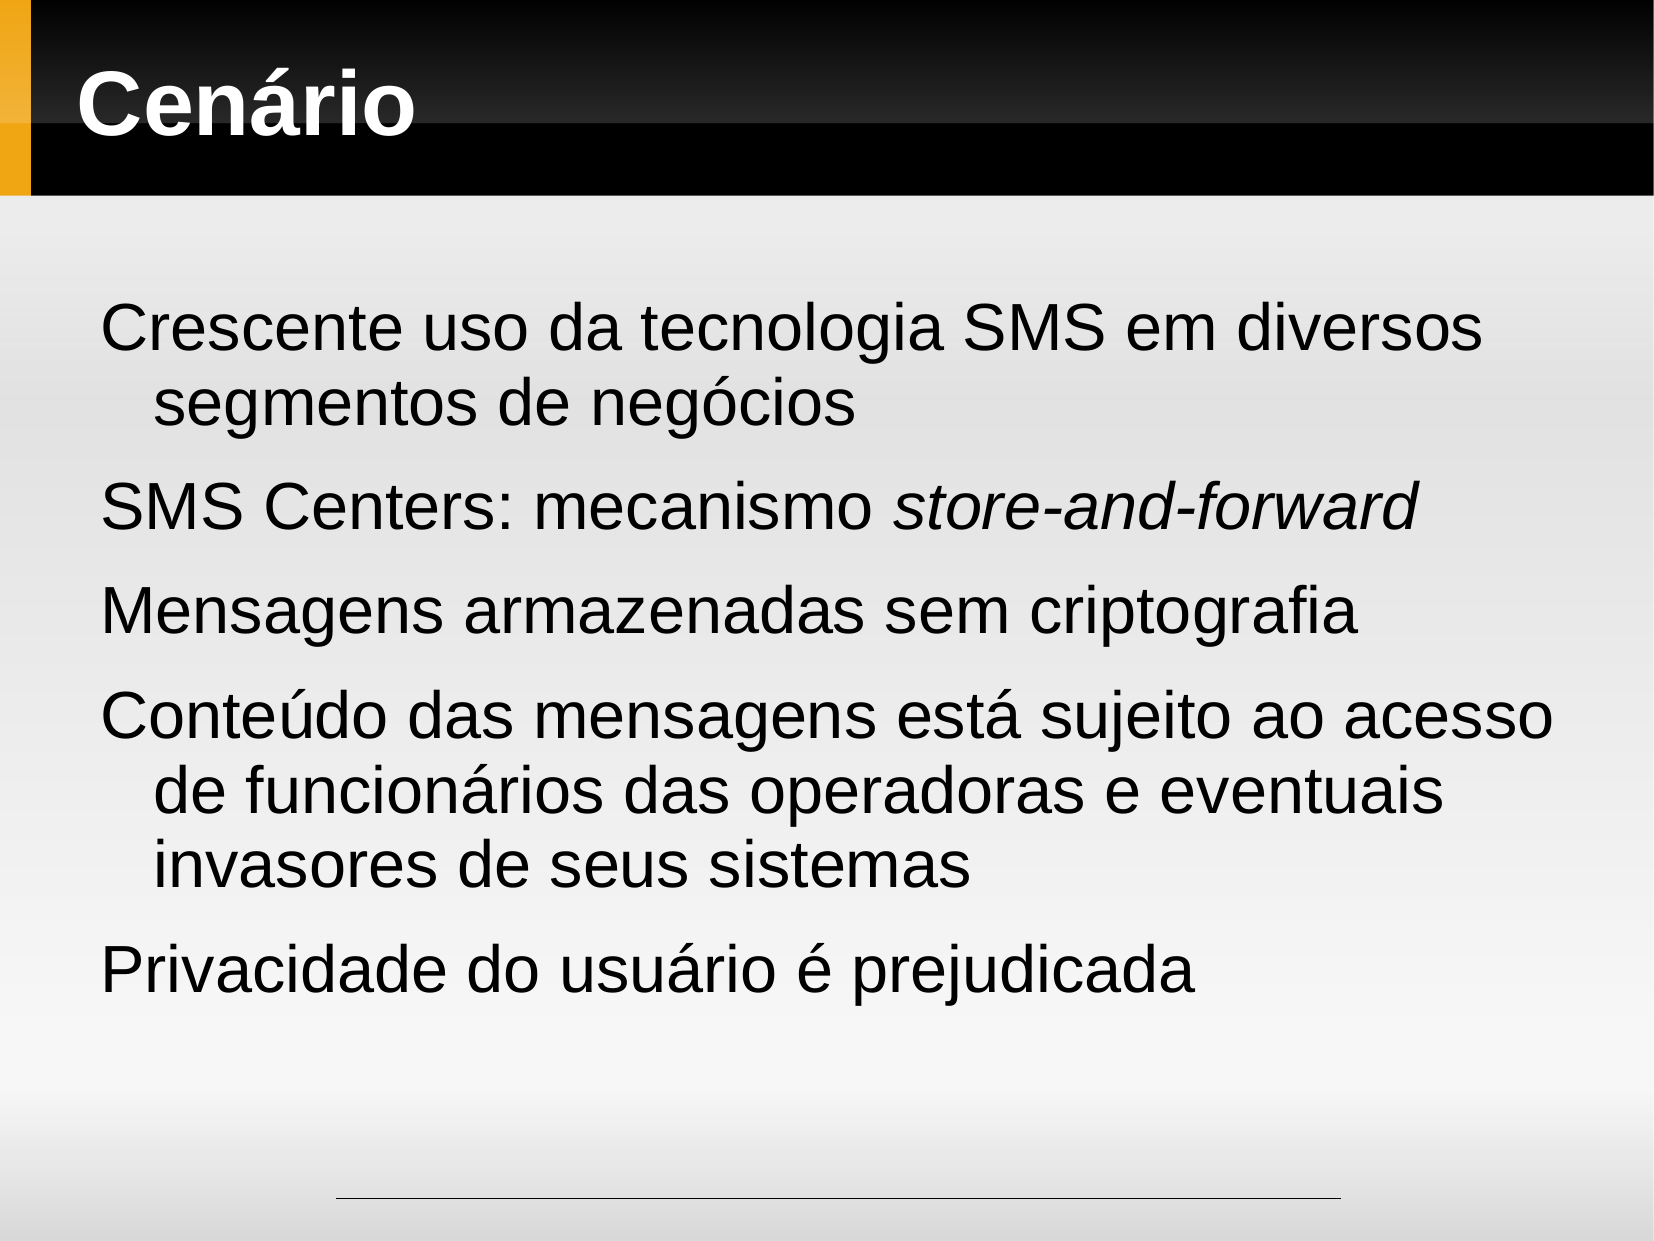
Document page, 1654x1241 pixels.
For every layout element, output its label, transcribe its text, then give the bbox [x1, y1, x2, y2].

picture [0, 0, 1654, 1241]
title Cenário [76, 0, 1565, 208]
list Crescente uso da tecnologia SMS em diversos segmentos de negócios SMS Centers: mecanismo store-and-forward Mensagens armazenadas sem criptografia Conteúdo das mensagens está sujeito ao acesso de funcionários das operadoras e eventuais invasores de seus sistemas Privacidade do usuário é prejudicada [82, 290, 1571, 1109]
